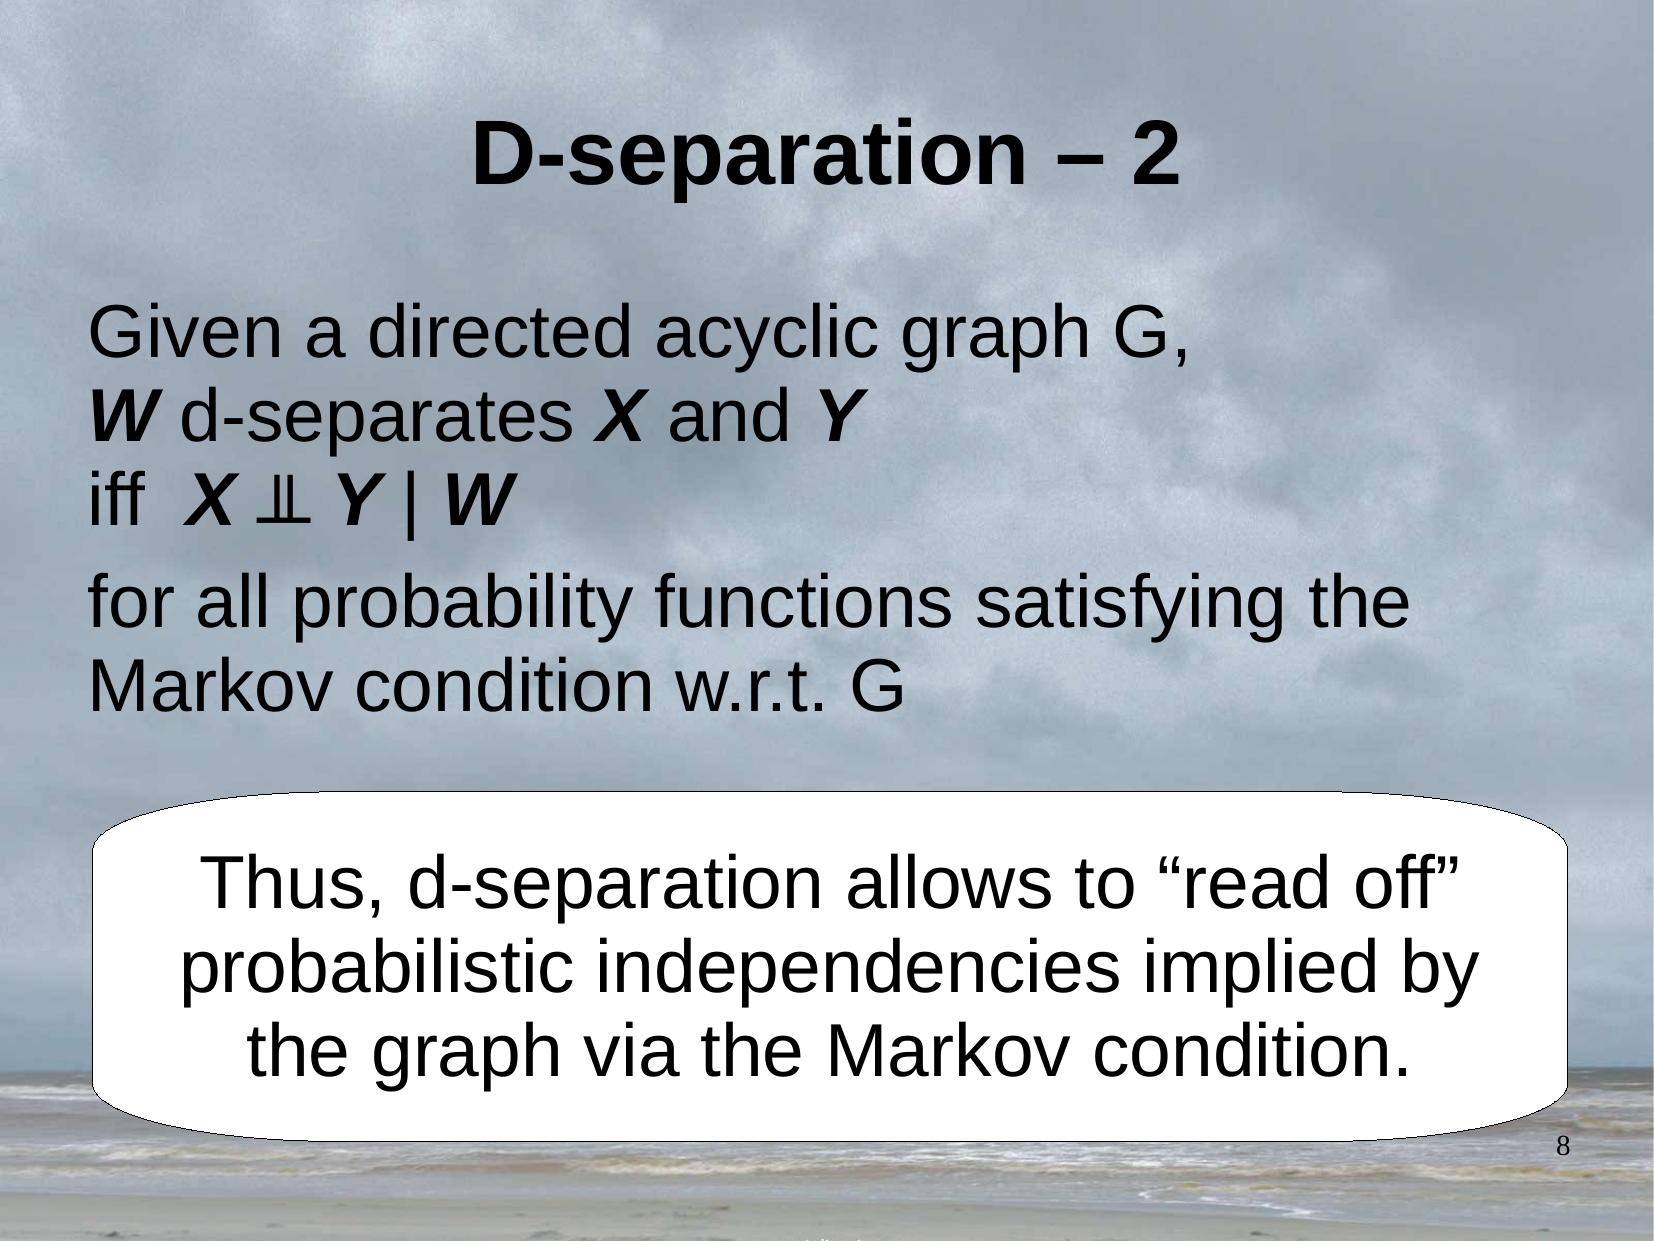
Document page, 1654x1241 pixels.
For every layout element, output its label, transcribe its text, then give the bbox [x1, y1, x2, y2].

subtitle Given a directed acyclic graph G, W d-separates X and Y iff X ╨ Y | W for all probability functions satisfying the Markov condition w.r.t. G [87, 262, 1577, 755]
picture [0, 0, 1654, 1241]
title D-separation – 2 [82, 56, 1571, 250]
text_box Thus, d-separation allows to “read off” probabilistic independencies implied by the graph via the Markov condition. [92, 791, 1568, 1142]
